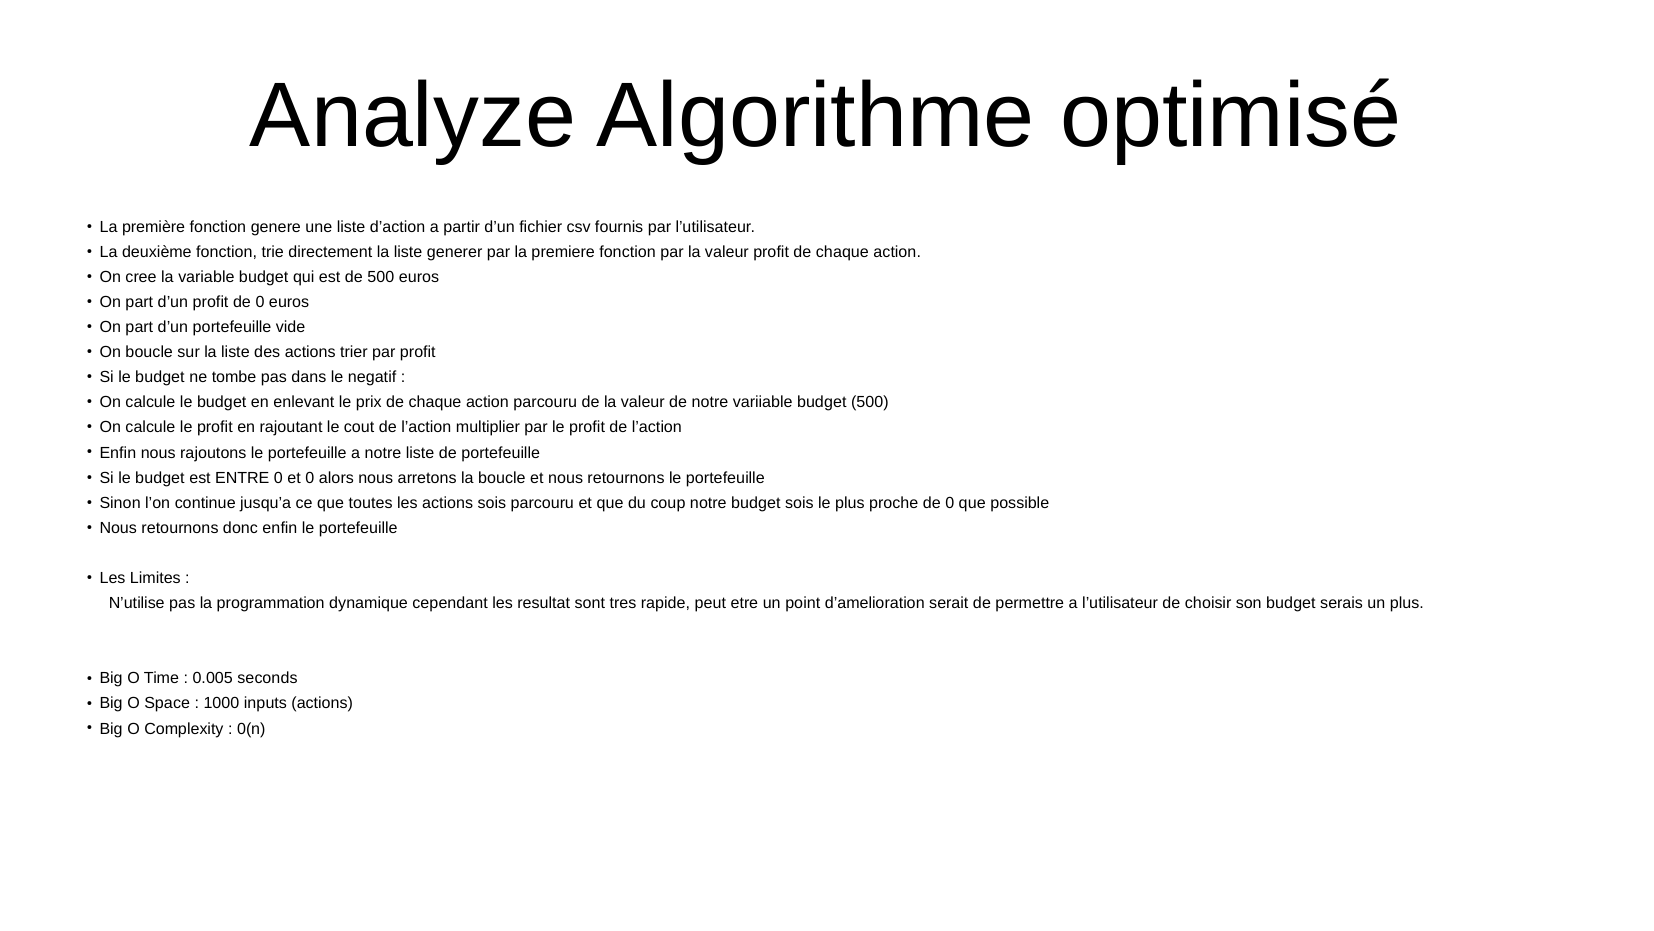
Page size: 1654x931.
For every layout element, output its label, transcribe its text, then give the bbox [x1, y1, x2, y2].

list La première fonction genere une liste d’action a partir d’un fichier csv fournis par l’utilisateur. La deuxième fonction, trie directement la liste generer par la premiere fonction par la valeur profit de chaque action. On cree la variable budget qui est de 500 euros On part d’un profit de 0 euros On part d’un portefeuille vide On boucle sur la liste des actions trier par profit Si le budget ne tombe pas dans le negatif : On calcule le budget en enlevant le prix de chaque action parcouru de la valeur de notre variiable budget (500) On calcule le profit en rajoutant le cout de l’action multiplier par le profit de l’action Enfin nous rajoutons le portefeuille a notre liste de portefeuille Si le budget est ENTRE 0 et 0 alors nous arretons la boucle et nous retournons le portefeuille Sinon l’on continue jusqu’a ce que toutes les actions sois parcouru et que du coup notre budget sois le plus proche de 0 que possible Nous retournons donc enfin le portefeuille Les Limites : N’utilise pas la programmation dynamique cependant les resultat sont tres rapide, peut etre un point d’amelioration serait de permettre a l’utilisateur de choisir son budget serais un plus. Big O Time : 0.005 seconds Big O Space : 1000 inputs (actions) Big O Complexity : 0(n) [82, 217, 1571, 758]
title Analyze Algorithme optimisé [82, 37, 1571, 193]
